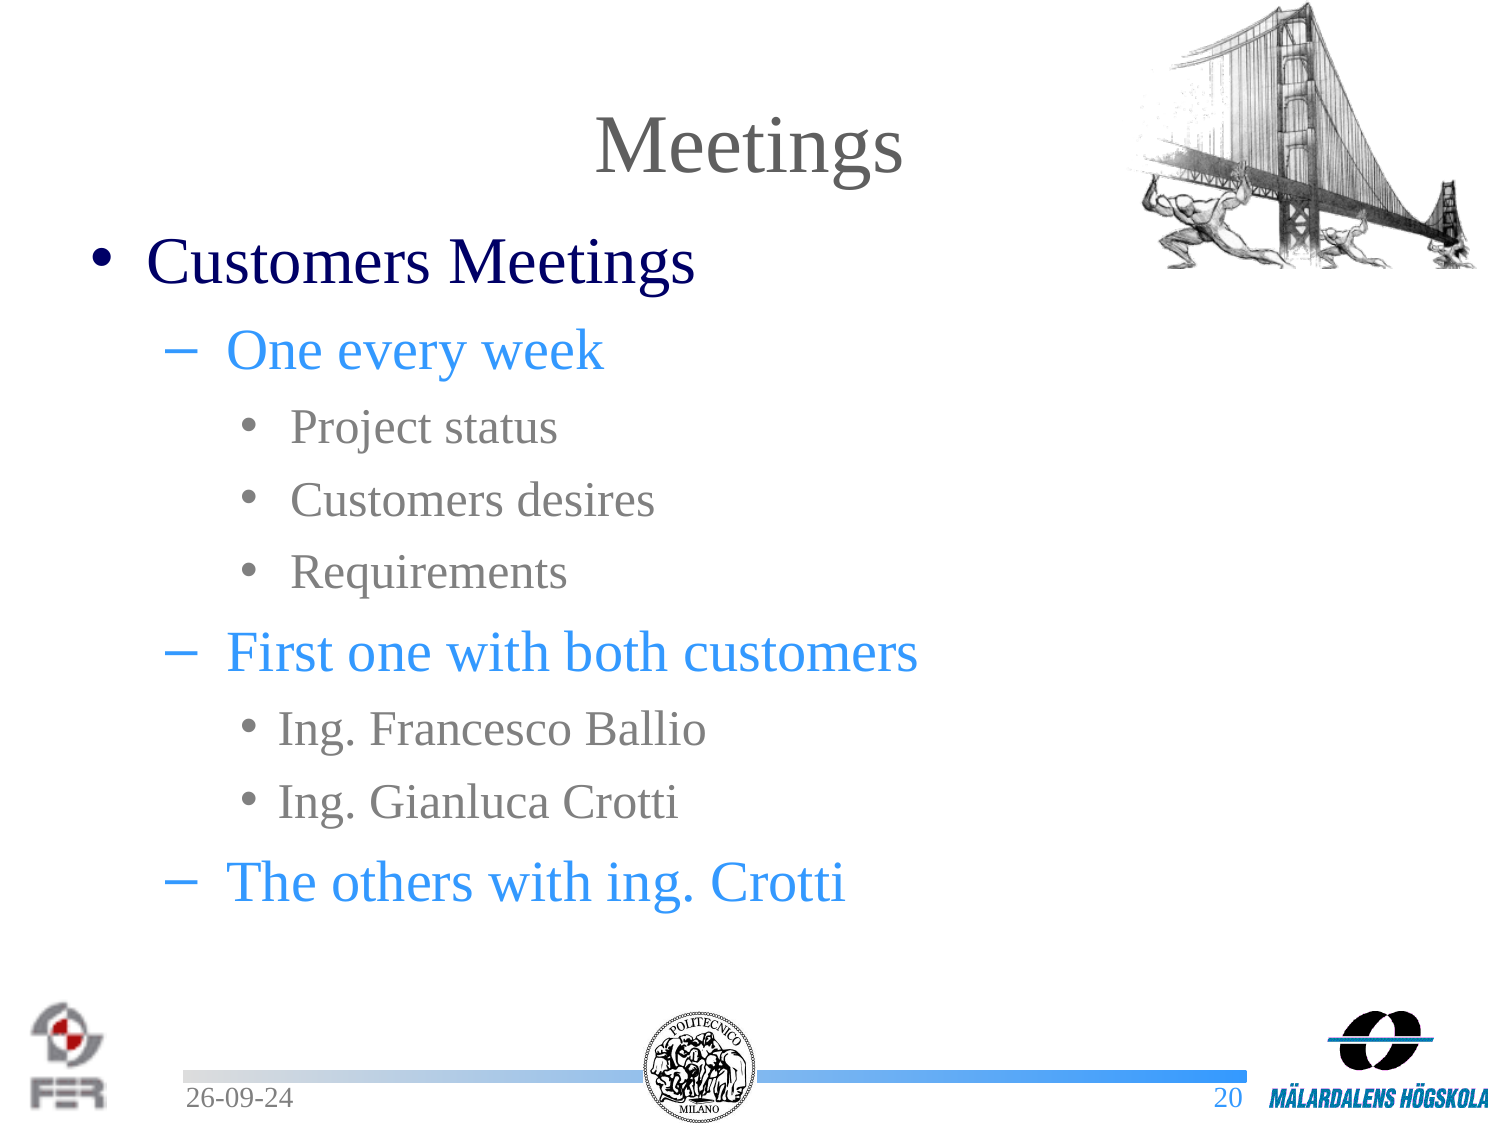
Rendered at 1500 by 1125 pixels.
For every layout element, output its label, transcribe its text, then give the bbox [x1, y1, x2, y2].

text_box 13-12-02 [171, 1070, 396, 1114]
title Meetings [75, 45, 1122, 209]
text_box <numero> [1186, 1070, 1258, 1114]
picture [1435, 1096, 1441, 1104]
picture [1454, 1091, 1459, 1108]
picture [643, 1011, 757, 1123]
list Customers Meetings One every week Project status Customers desires Requirements First one with both customers Ing. Francesco Ballio Ing. Gianluca Crotti The others with ing. Crotti [75, 209, 1426, 952]
picture [1269, 1011, 1488, 1108]
picture [1122, 0, 1477, 269]
picture [29, 987, 107, 1125]
picture [1368, 1093, 1374, 1104]
